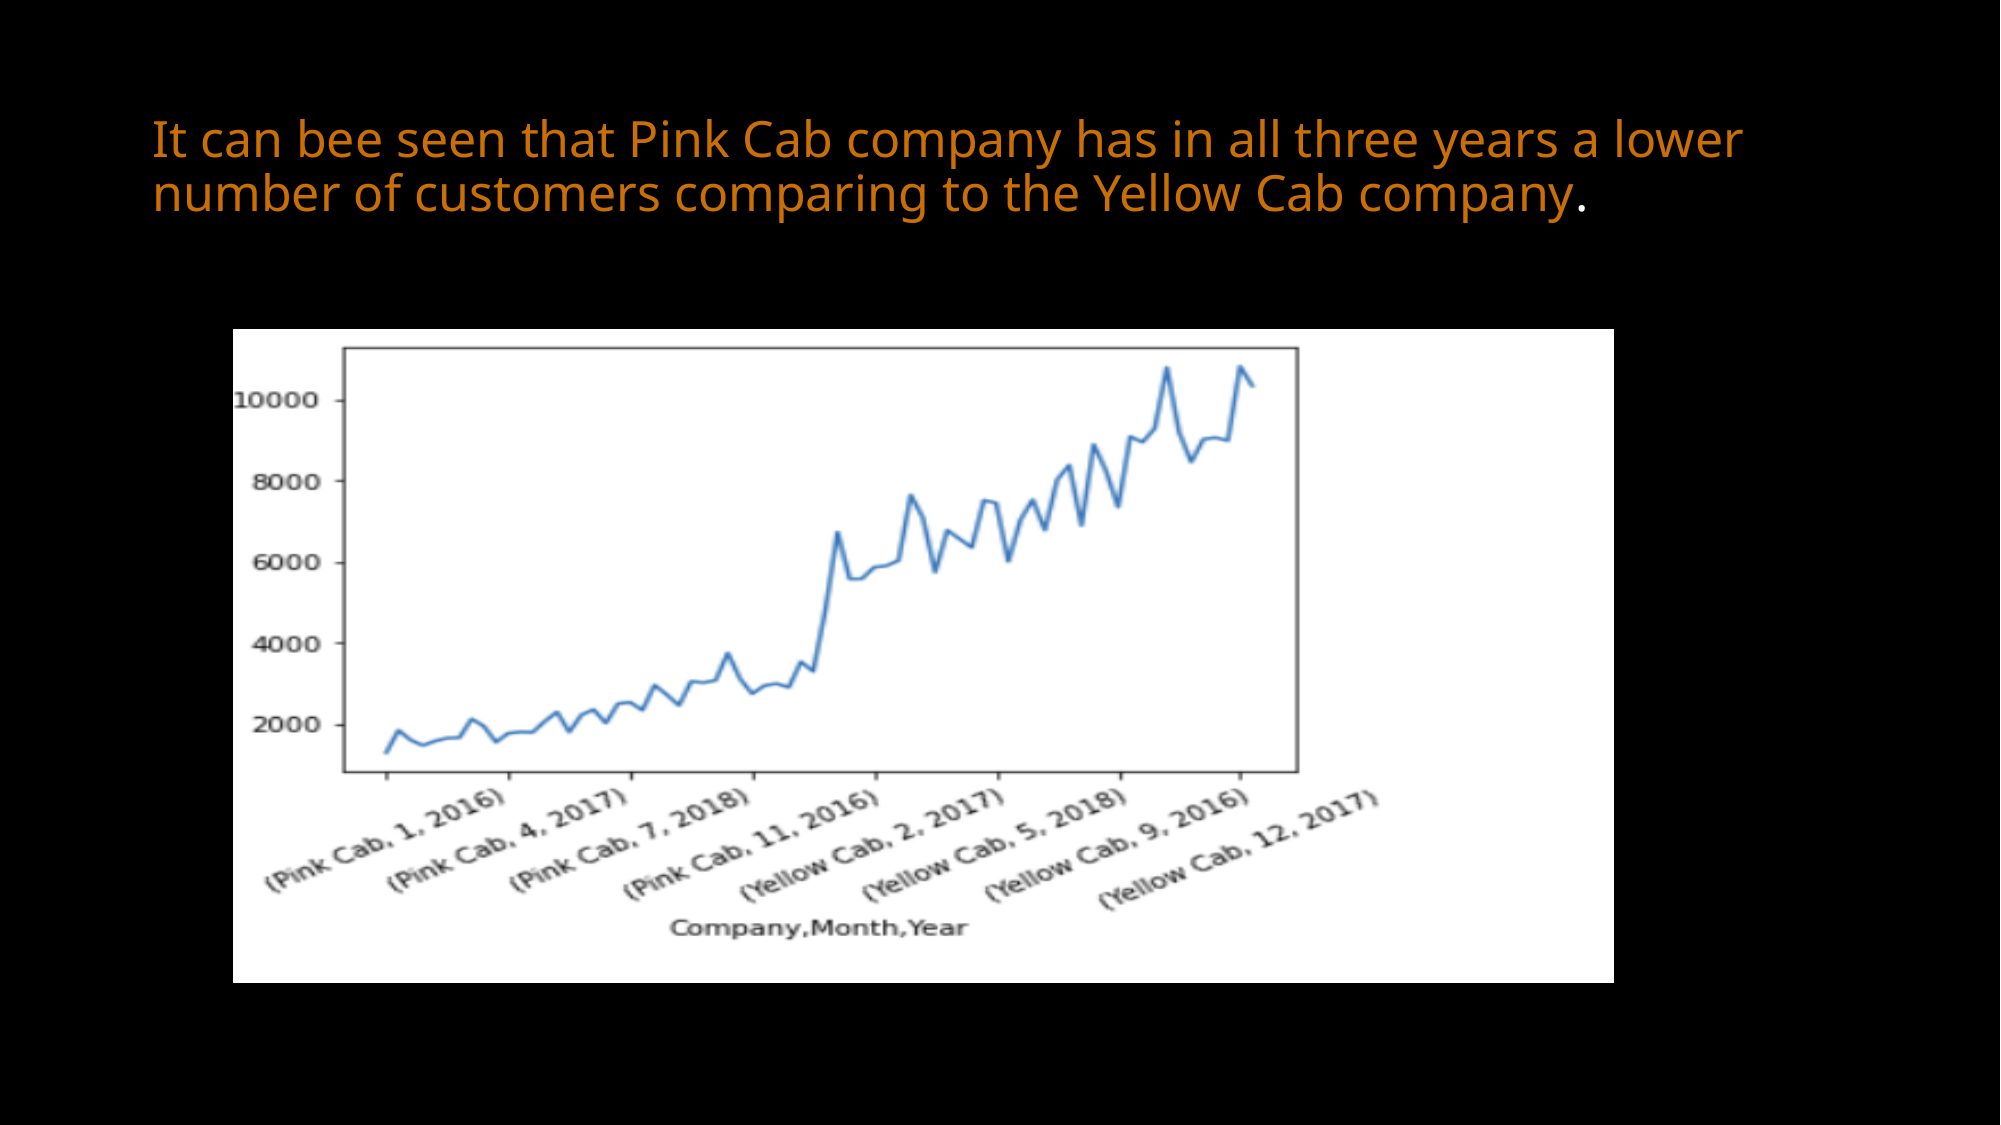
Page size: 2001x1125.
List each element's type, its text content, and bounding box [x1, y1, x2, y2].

picture [233, 329, 1614, 983]
title It can bee seen that Pink Cab company has in all three years a lower number of customers comparing to the Yellow Cab company. [137, 59, 1863, 278]
